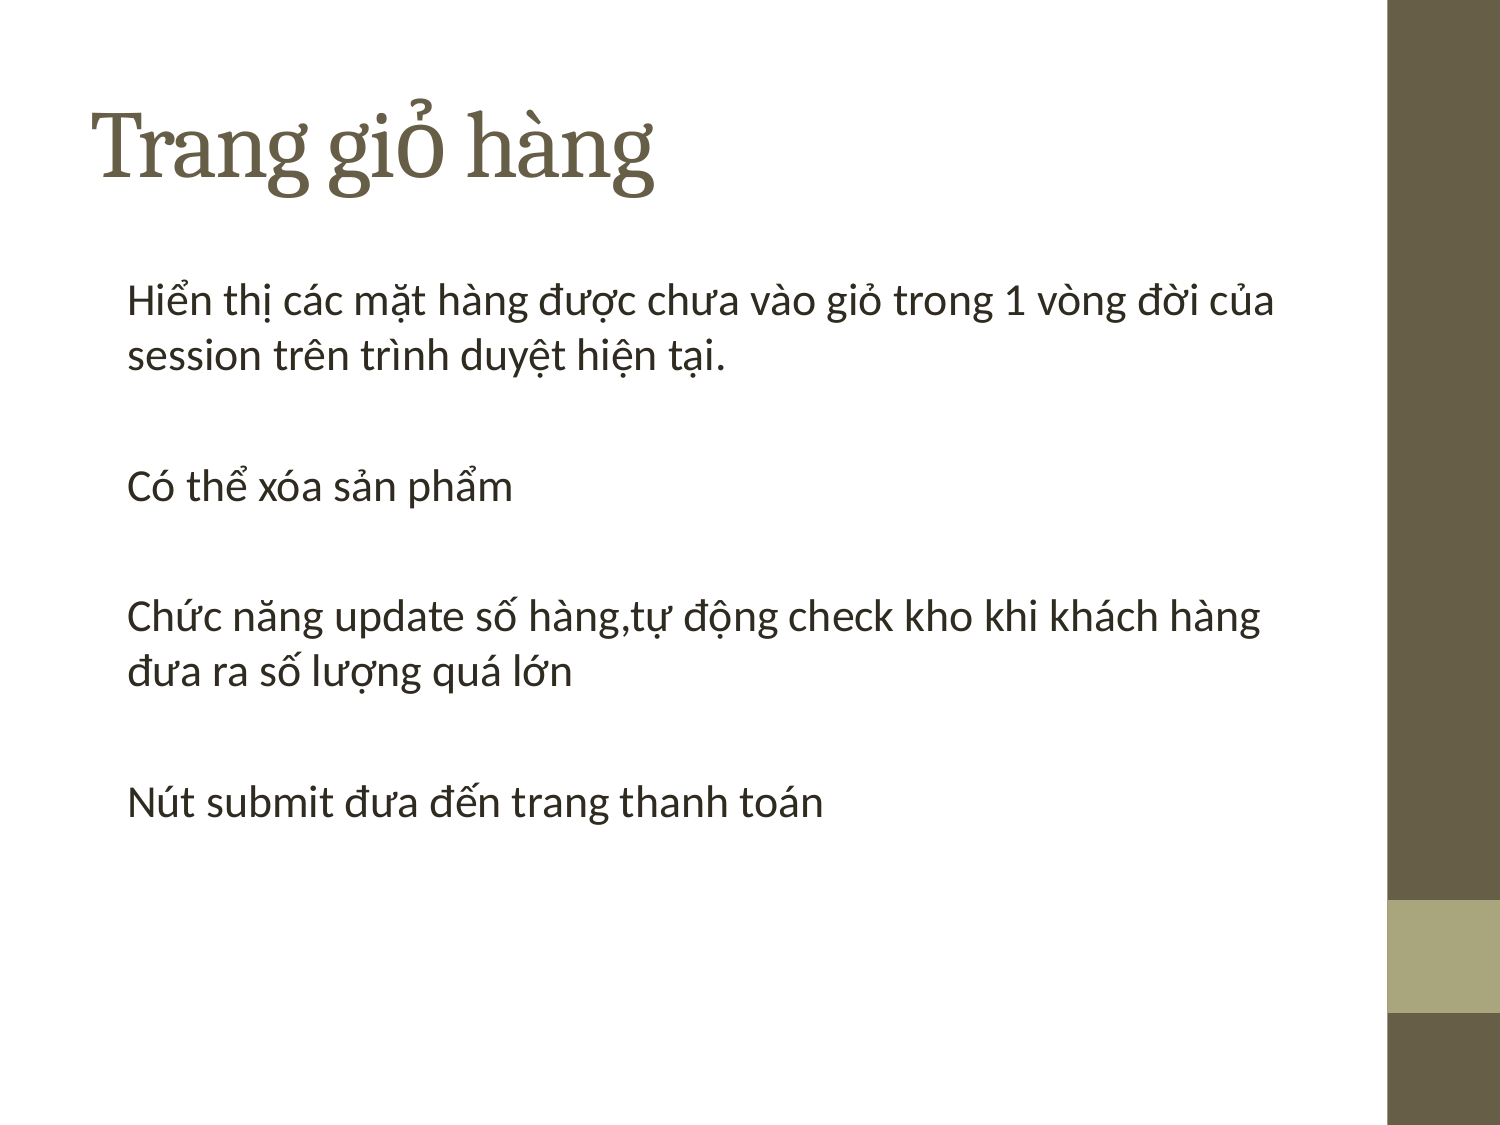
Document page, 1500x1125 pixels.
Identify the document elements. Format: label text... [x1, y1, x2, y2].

title Trang giỏ hàng [75, 45, 1326, 233]
list Hiển thị các mặt hàng được chưa vào giỏ trong 1 vòng đời của session trên trình duyệt hiện tại. Có thể xóa sản phẩm Chức năng update số hàng,tự động check kho khi khách hàng đưa ra số lượng quá lớn Nút submit đưa đến trang thanh toán [75, 262, 1326, 1051]
